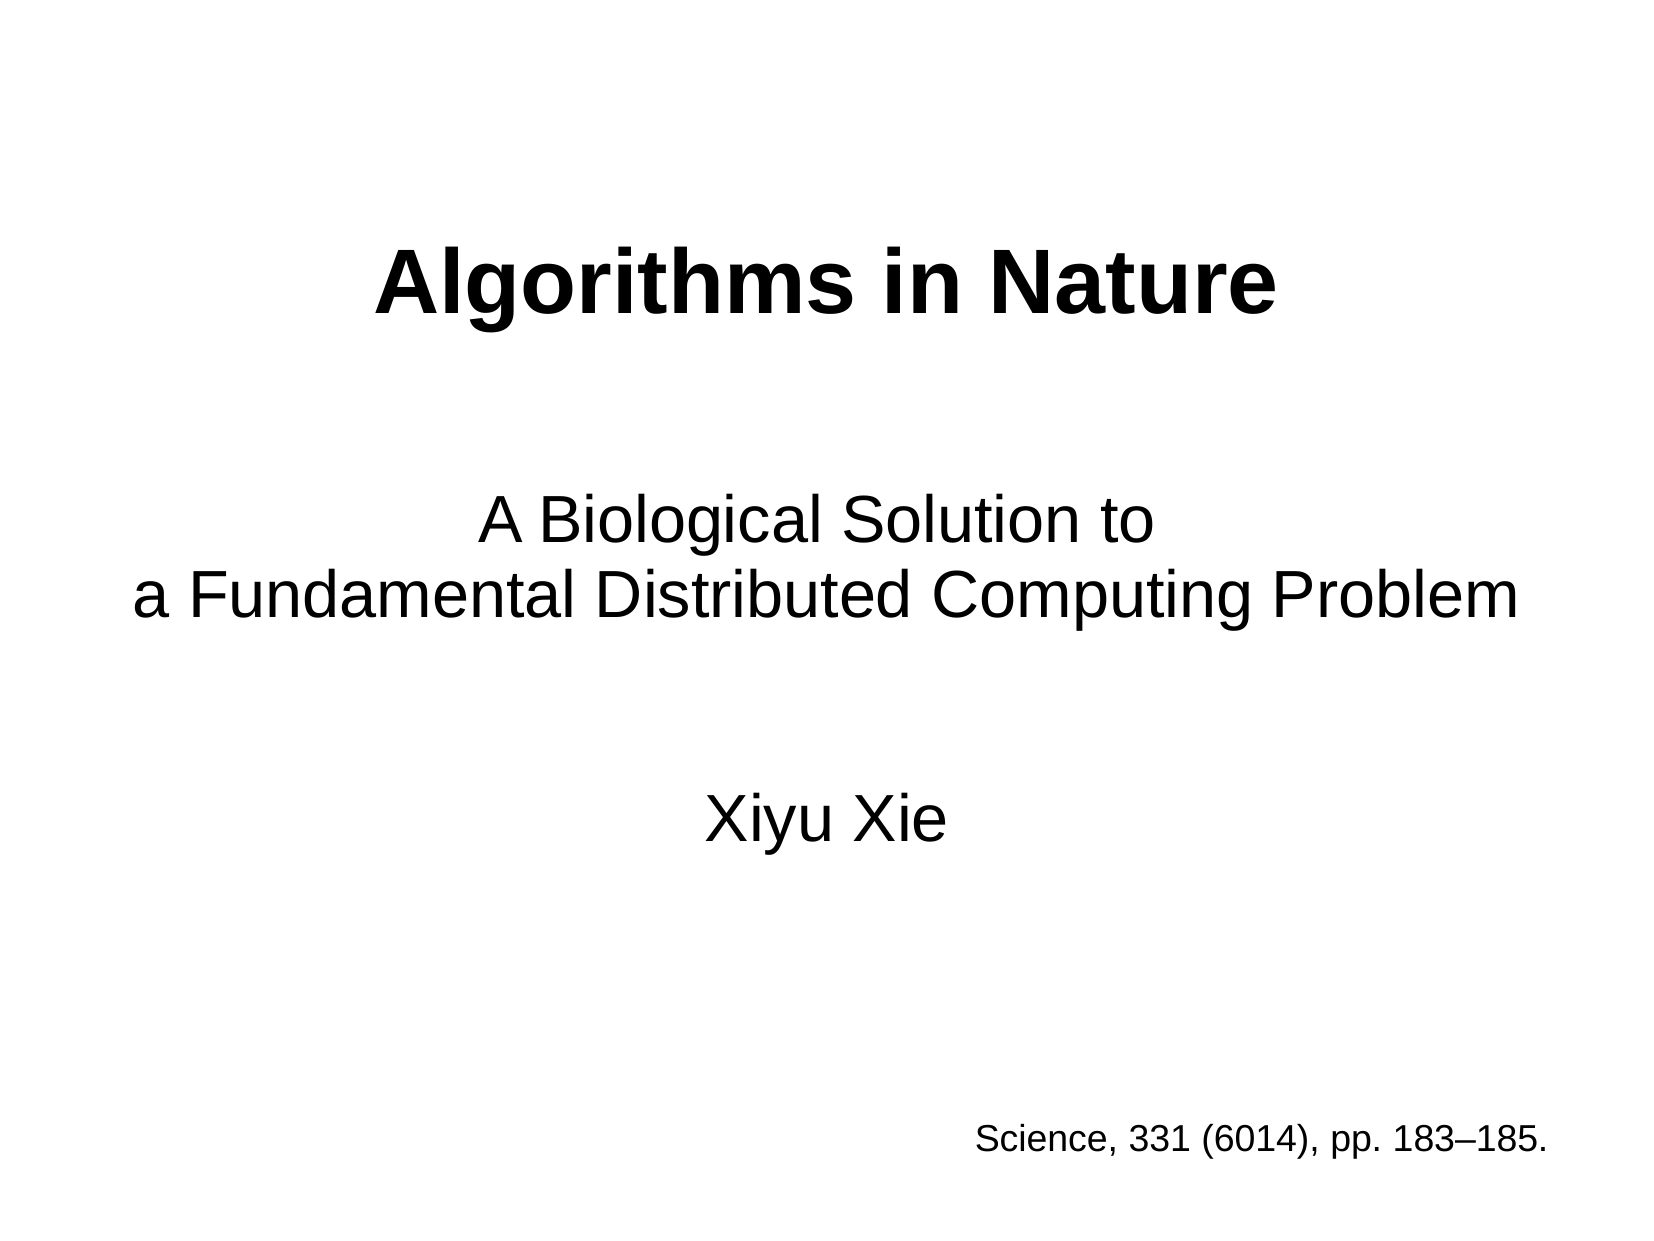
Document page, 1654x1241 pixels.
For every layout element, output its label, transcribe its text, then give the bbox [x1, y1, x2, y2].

subtitle Algorithms in Nature A Biological Solution to a Fundamental Distributed Computing Problem Xiyu Xie [82, 49, 1571, 1010]
text_box Science, 331 (6014), pp. 183–185. [960, 1110, 1564, 1167]
